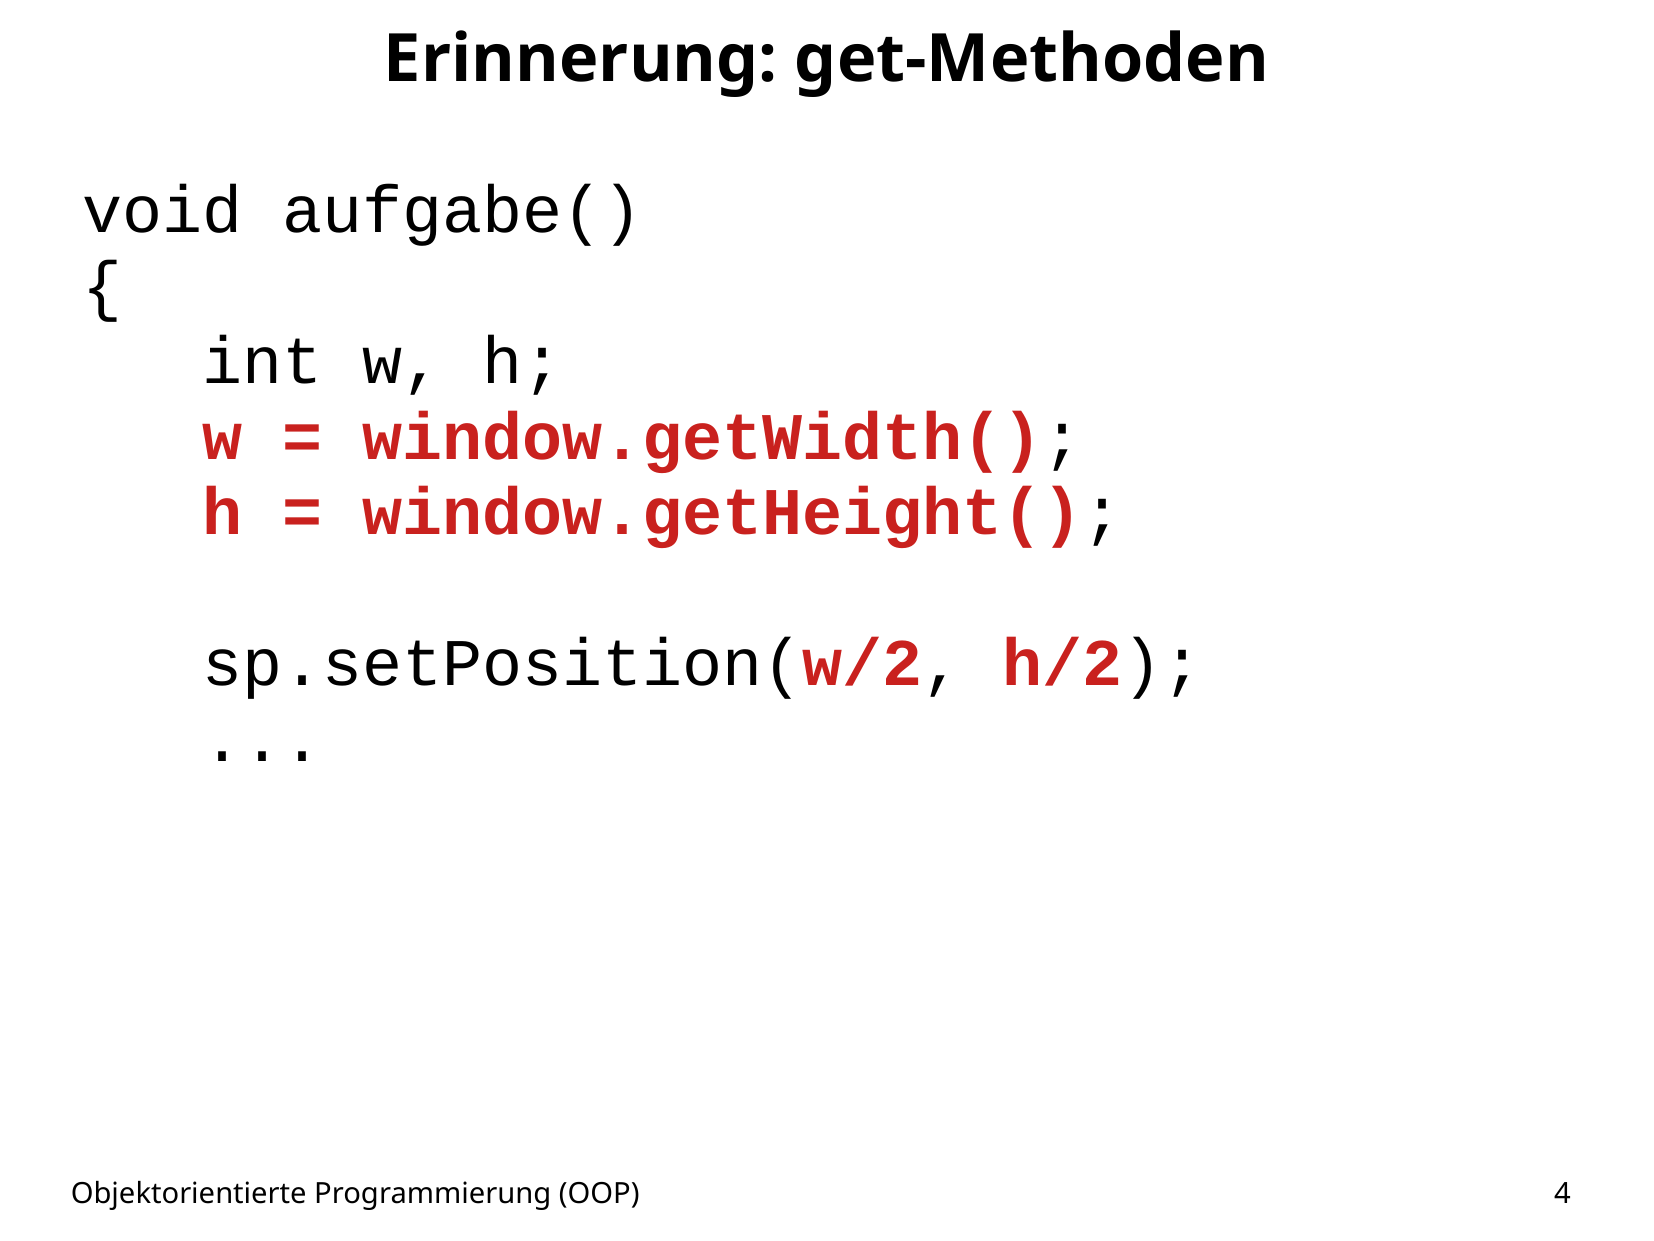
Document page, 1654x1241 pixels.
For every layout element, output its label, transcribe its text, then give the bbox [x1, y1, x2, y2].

list void aufgabe() { int w, h; w = window.getWidth(); h = window.getHeight(); sp.setPosition(w/2, h/2); ... [82, 177, 1571, 1146]
title Erinnerung: get-Methoden [0, 5, 1654, 107]
